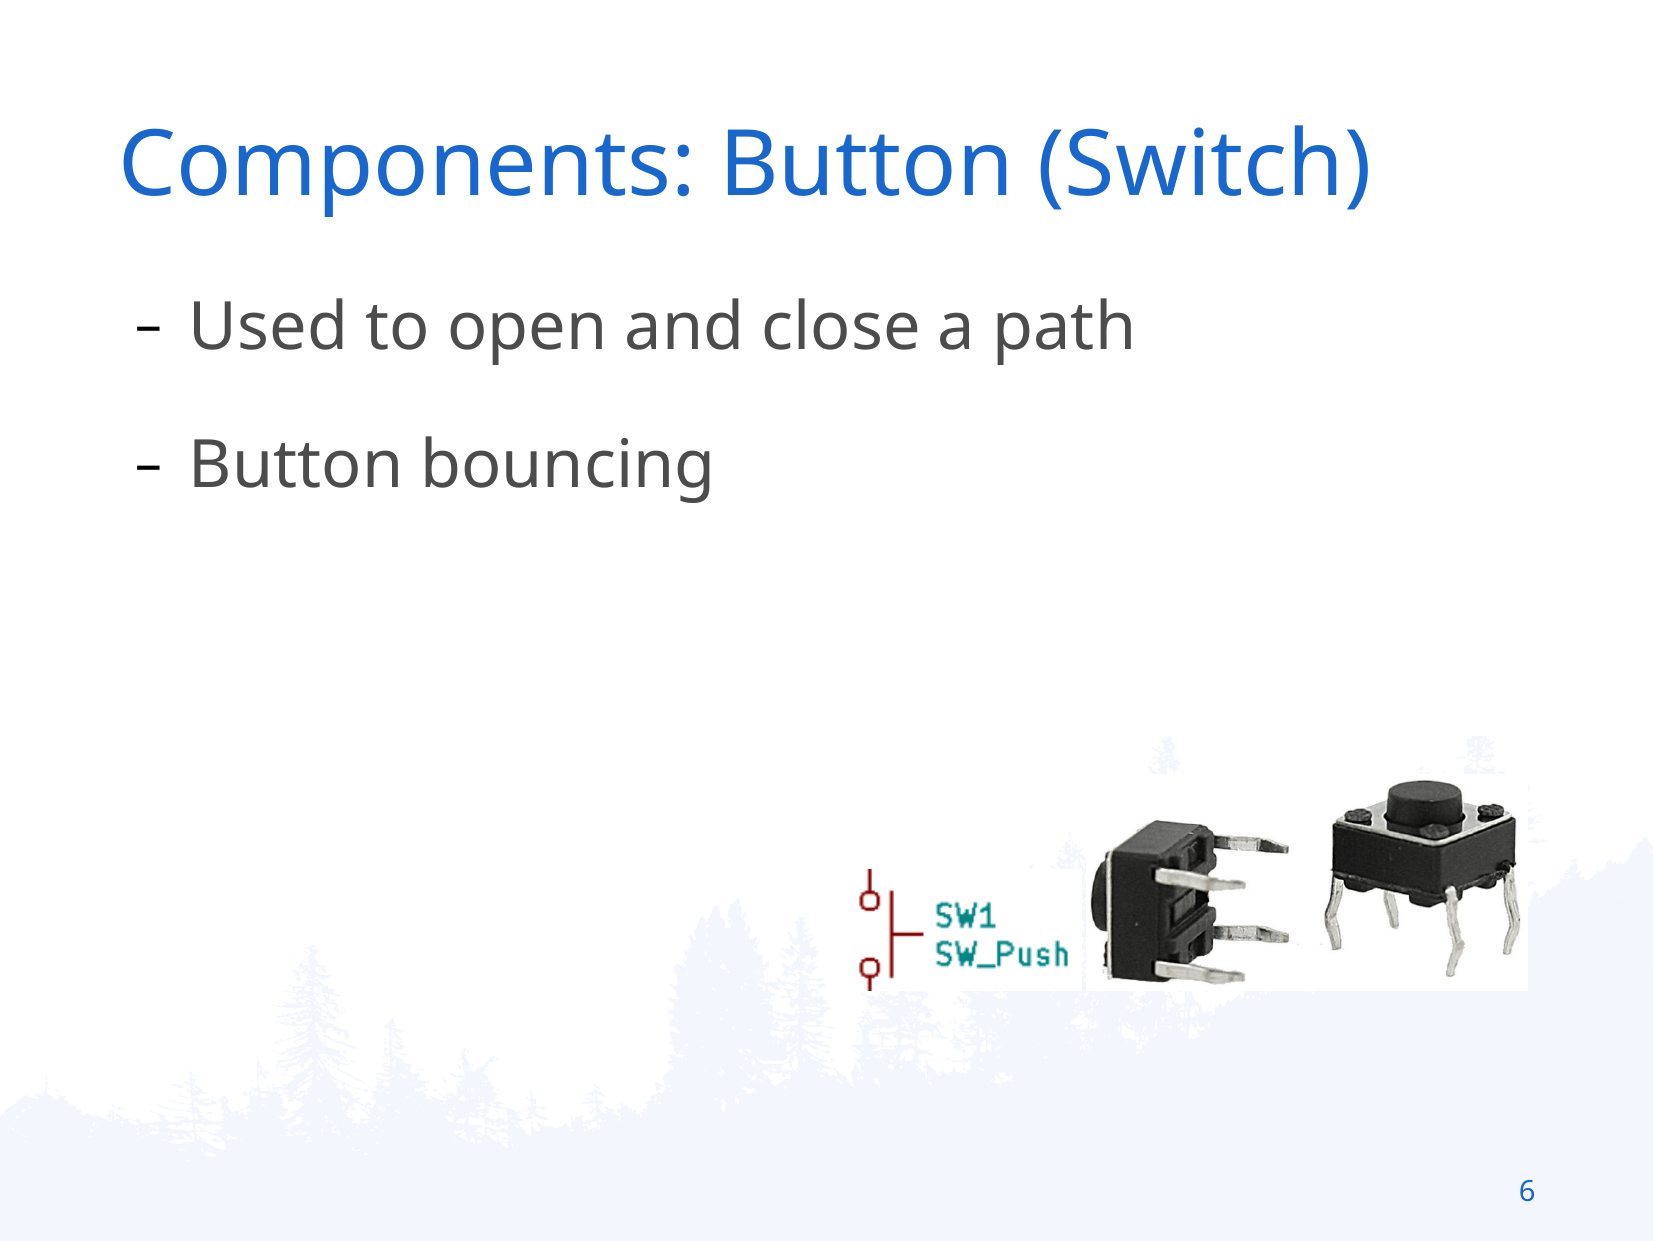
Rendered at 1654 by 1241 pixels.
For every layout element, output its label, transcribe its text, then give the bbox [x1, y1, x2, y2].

list Used to open and close a path Button bouncing [118, 259, 1536, 980]
title Components: Button (Switch) [118, 88, 1536, 231]
picture [0, 736, 1654, 1241]
